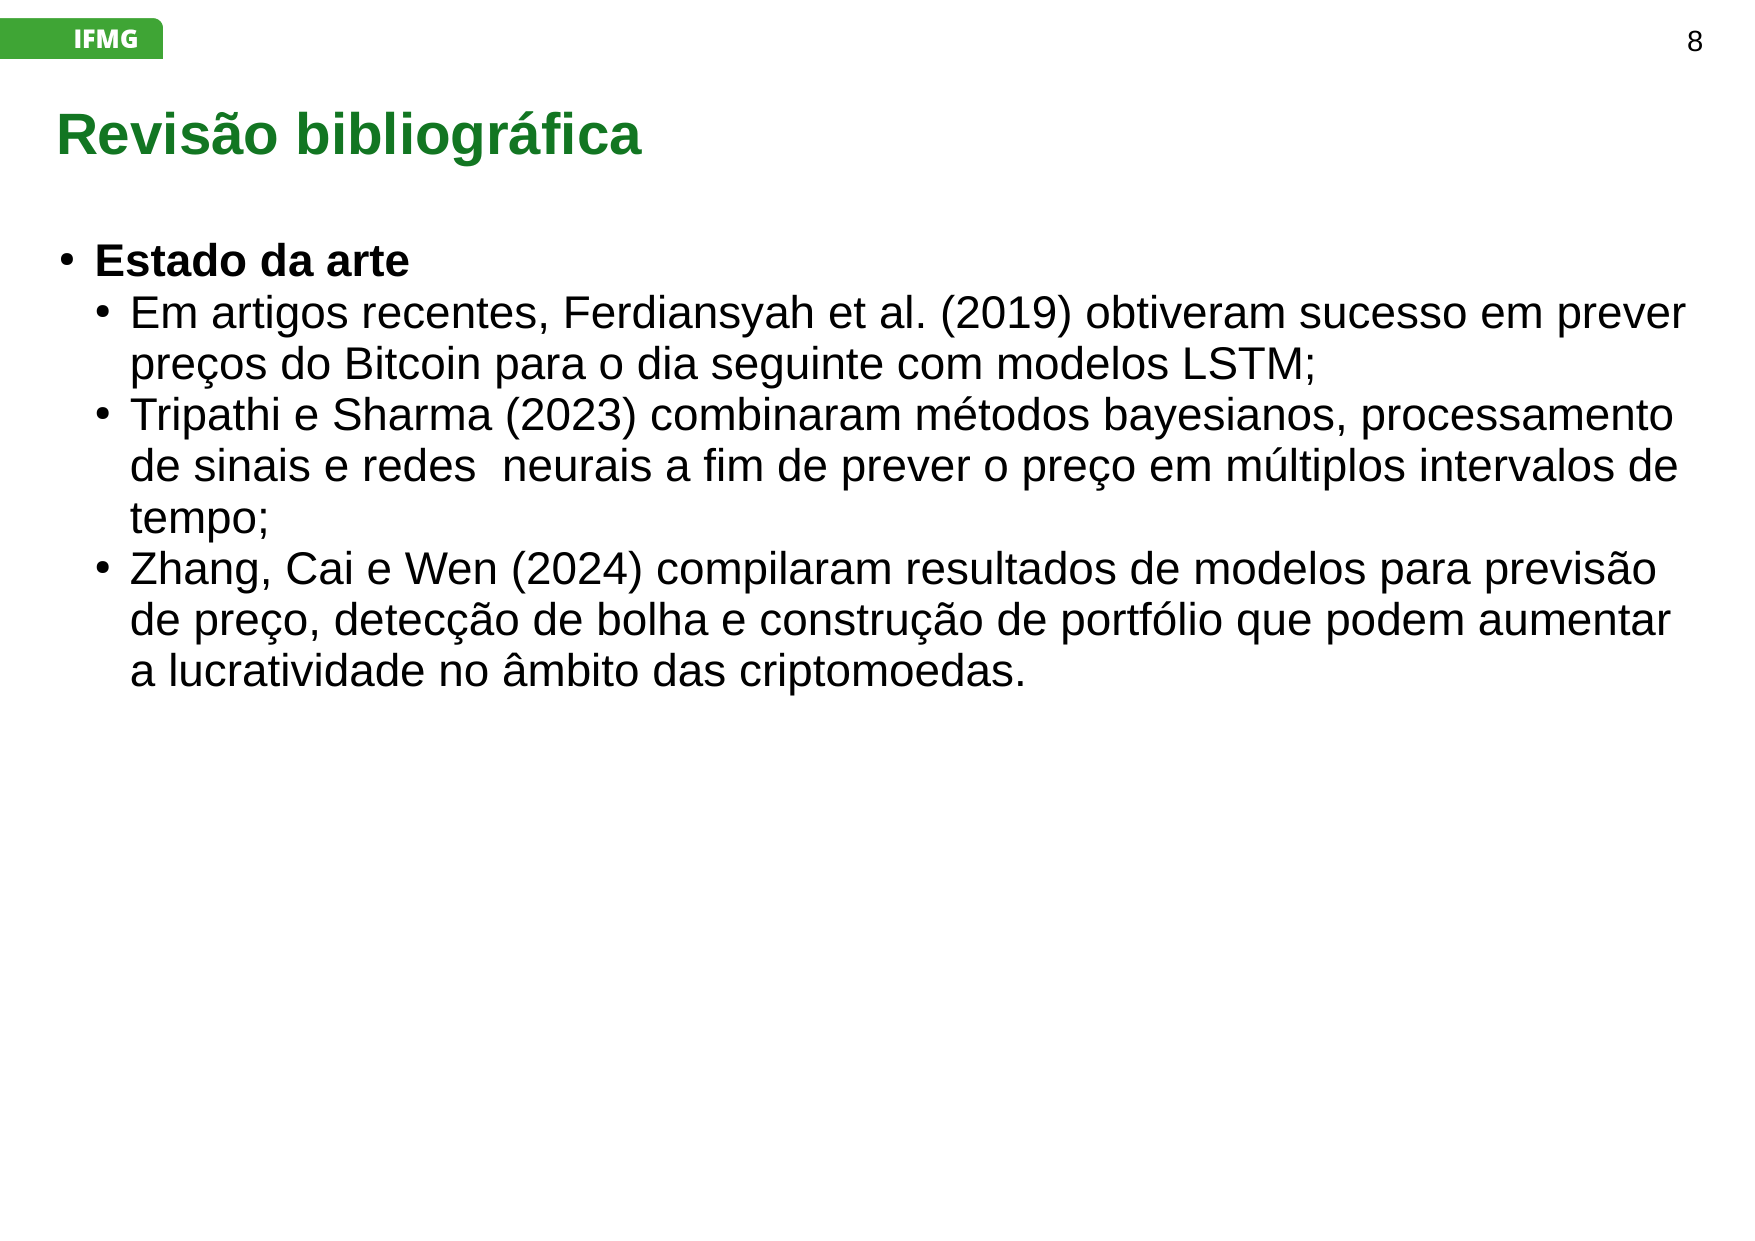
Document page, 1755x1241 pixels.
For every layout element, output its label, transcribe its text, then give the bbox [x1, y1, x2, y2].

text_box Estado da arte Em artigos recentes, Ferdiansyah et al. (2019) obtiveram sucesso em prever preços do Bitcoin para o dia seguinte com modelos LSTM; Tripathi e Sharma (2023) combinaram métodos bayesianos, processamento de sinais e redes neurais a fim de prever o preço em múltiplos intervalos de tempo; Zhang, Cai e Wen (2024) compilaram resultados de modelos para previsão de preço, detecção de bolha e construção de portfólio que podem aumentar a lucratividade no âmbito das criptomoedas. [44, 227, 1713, 756]
text_box <number> [1613, 17, 1755, 73]
text_box Revisão bibliográfica [41, 94, 1713, 240]
picture [0, 17, 163, 62]
